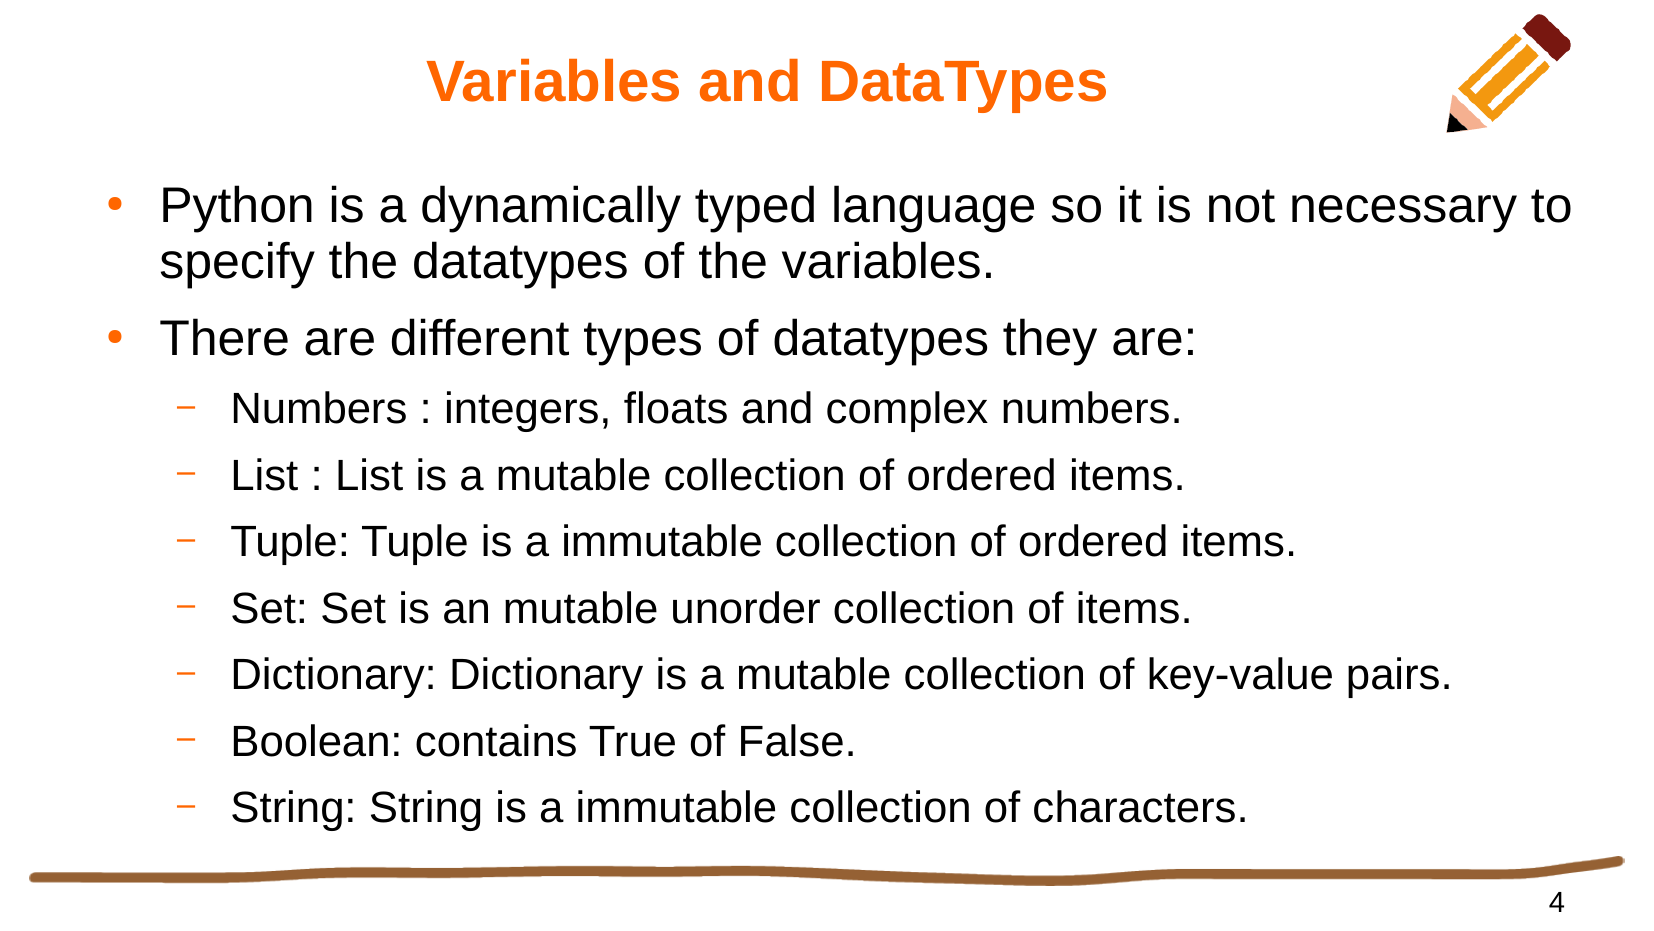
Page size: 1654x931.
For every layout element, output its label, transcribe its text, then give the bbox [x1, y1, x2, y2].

list Python is a dynamically typed language so it is not necessary to specify the datatypes of the variables. There are different types of datatypes they are: Numbers : integers, floats and complex numbers. List : List is a mutable collection of ordered items. Tuple: Tuple is a immutable collection of ordered items. Set: Set is an mutable unorder collection of items. Dictionary: Dictionary is a mutable collection of key-value pairs. Boolean: contains True of False. String: String is a immutable collection of characters. [88, 177, 1595, 857]
picture [1446, 14, 1571, 133]
picture [29, 856, 1625, 886]
title Variables and DataTypes [88, 29, 1447, 133]
